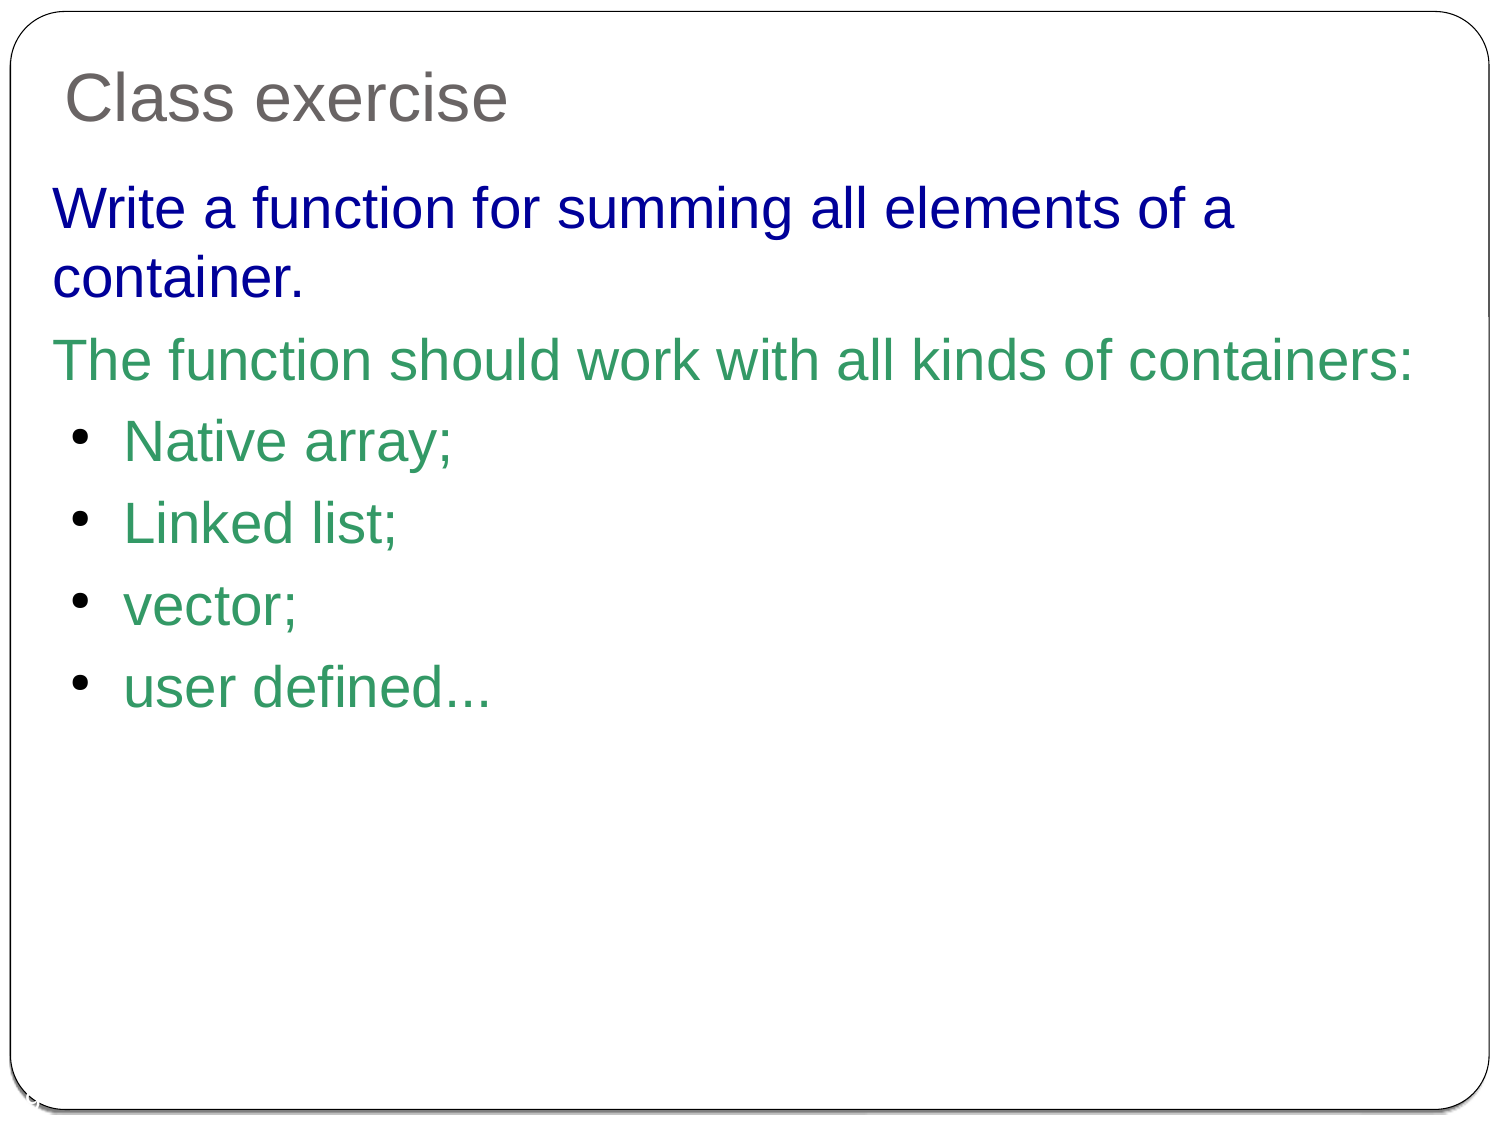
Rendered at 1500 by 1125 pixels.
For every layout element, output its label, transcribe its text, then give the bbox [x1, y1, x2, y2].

title Class exercise [50, 45, 1450, 150]
list Write a function for summing all elements of a container. The function should work with all kinds of containers: Native array; Linked list; vector; user defined... [37, 162, 1463, 1088]
slide_number <number> [0, 1074, 50, 1125]
